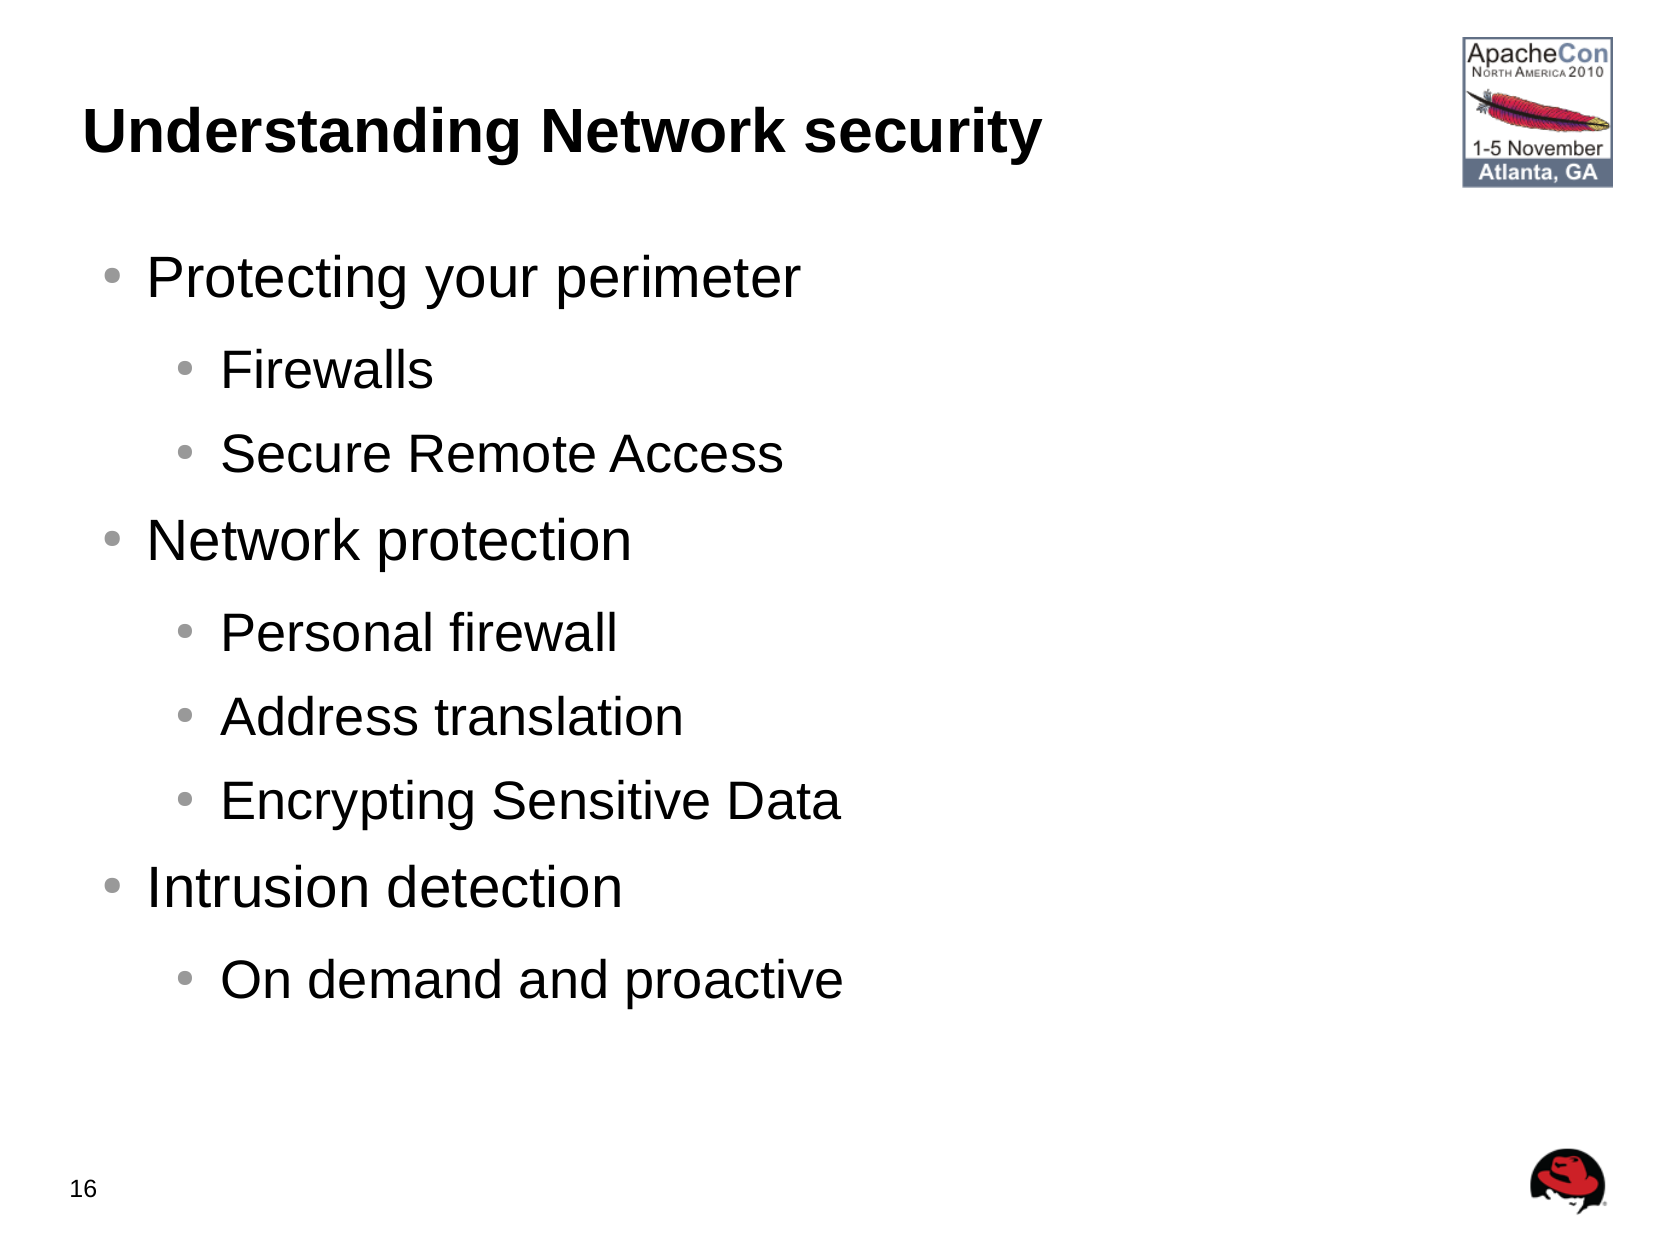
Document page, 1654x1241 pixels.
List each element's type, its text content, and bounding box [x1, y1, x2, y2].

list Protecting your perimeter Firewalls Secure Remote Access Network protection Personal firewall Address translation Encrypting Sensitive Data Intrusion detection On demand and proactive [86, 244, 1576, 1024]
picture [1462, 37, 1613, 188]
picture [1529, 1146, 1613, 1224]
title Understanding Network security [82, 45, 1571, 218]
